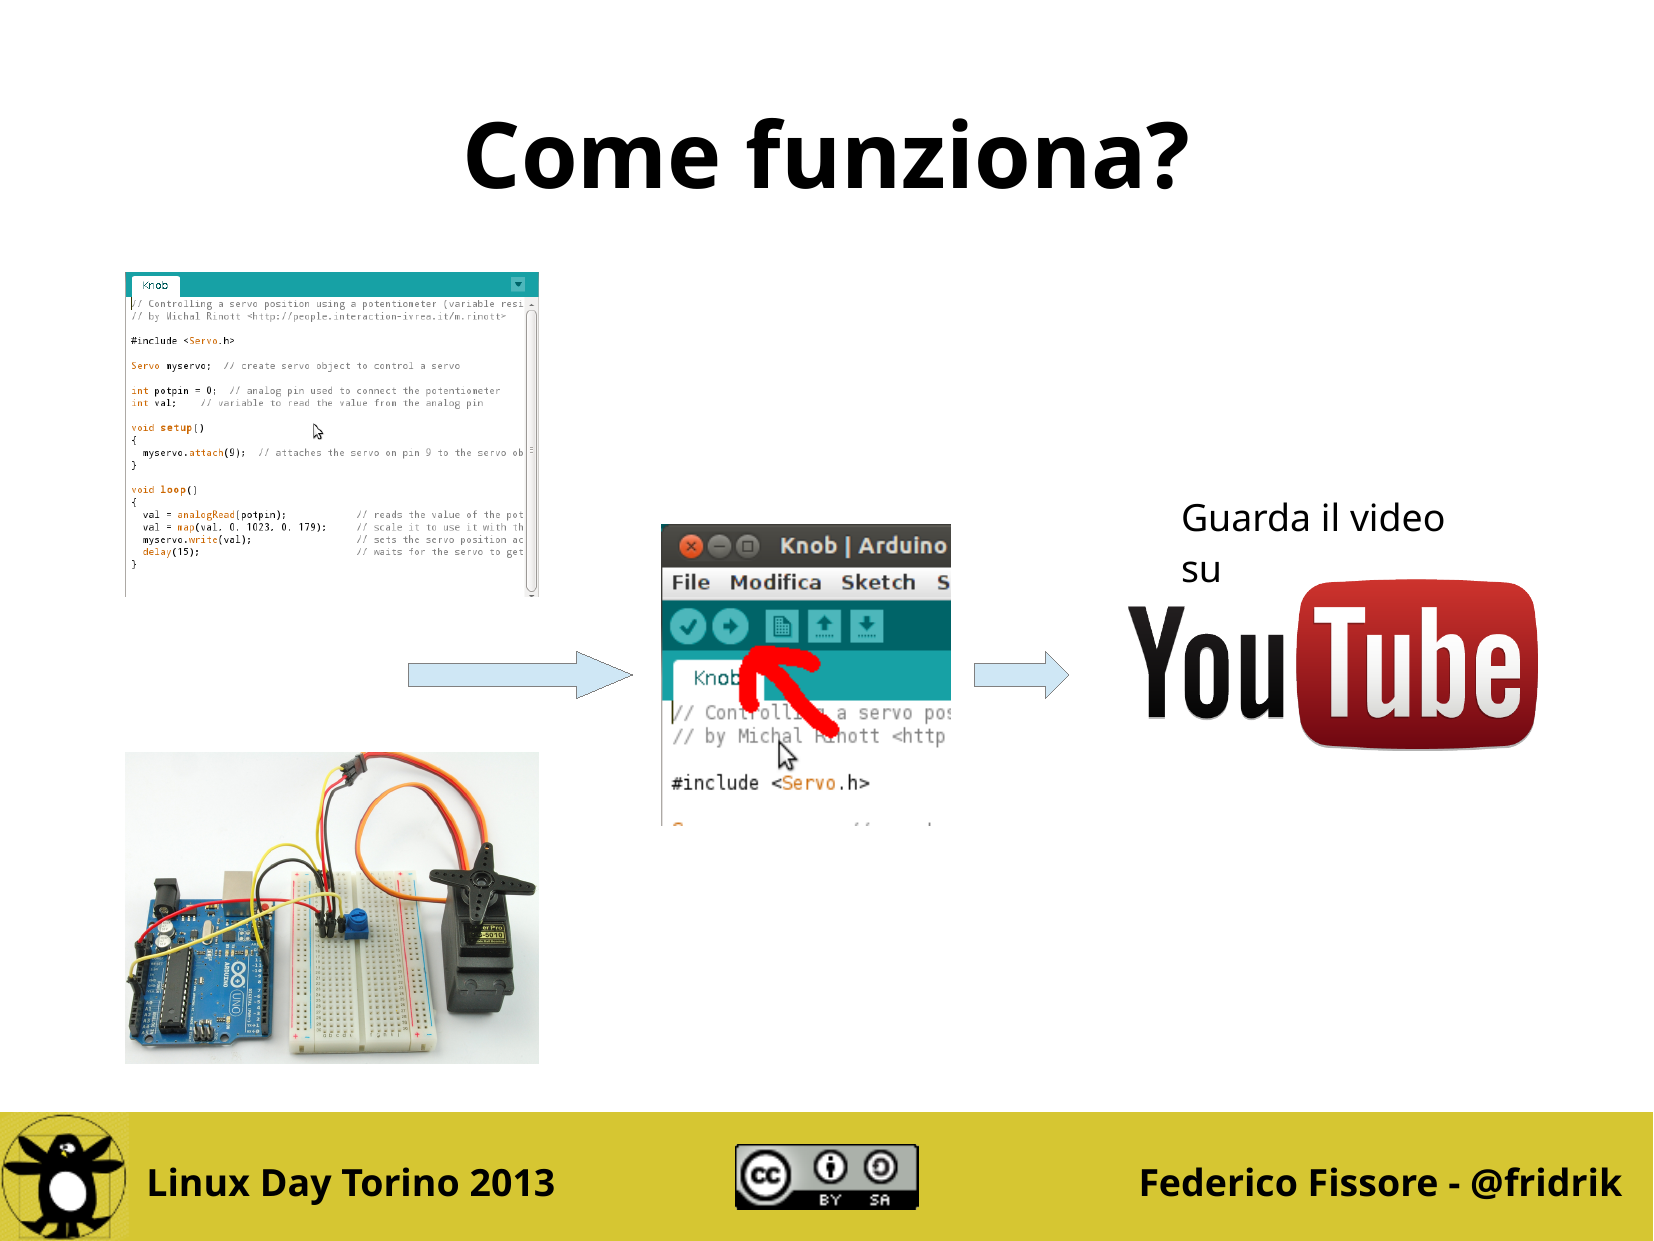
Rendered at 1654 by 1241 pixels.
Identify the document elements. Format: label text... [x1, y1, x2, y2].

picture [1204, 575, 1214, 580]
picture [661, 524, 951, 826]
picture [125, 272, 539, 597]
title Come funziona? [82, 49, 1571, 257]
picture [0, 1112, 1653, 1241]
picture [1125, 575, 1539, 751]
text_box Guarda il video su [1166, 484, 1498, 542]
text_box [408, 651, 633, 699]
text_box Federico Fissore - @fridrik [1123, 1148, 1627, 1206]
text_box [974, 651, 1069, 699]
picture [125, 752, 539, 1064]
text_box Linux Day Torino 2013 [131, 1148, 553, 1206]
